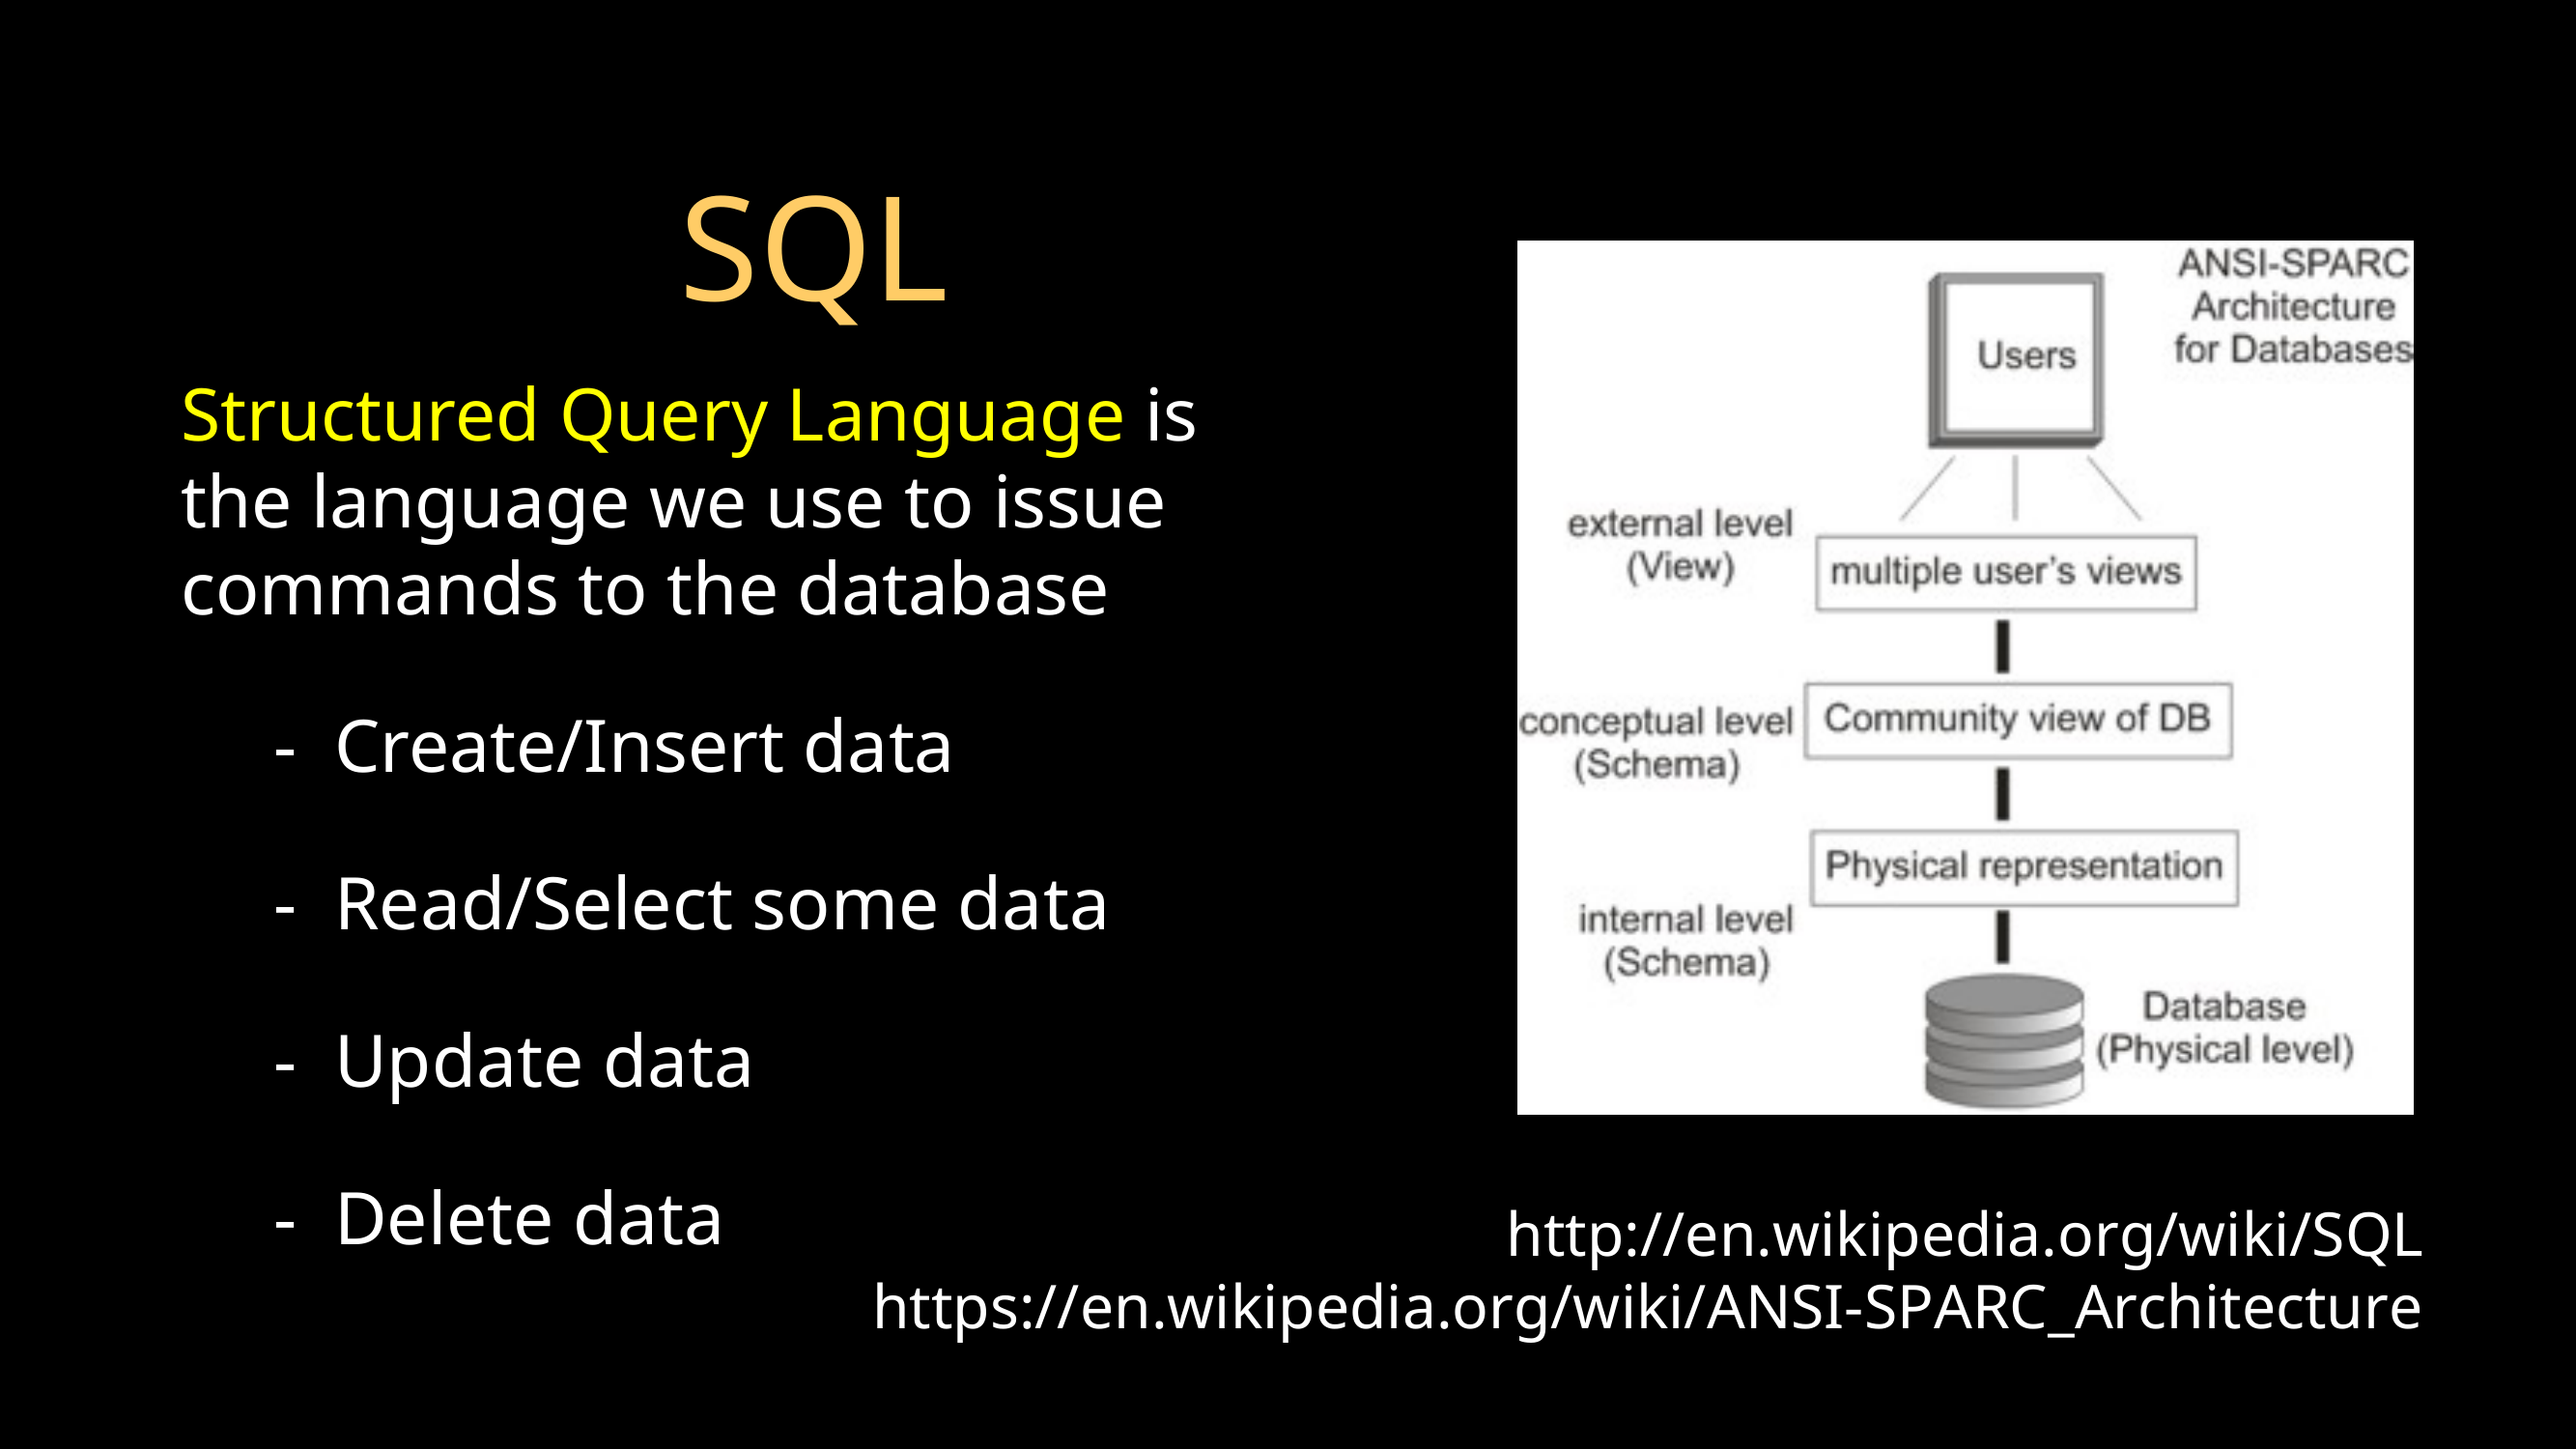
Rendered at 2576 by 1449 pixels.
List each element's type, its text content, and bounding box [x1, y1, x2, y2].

picture [1517, 241, 2414, 1115]
title SQL [188, 60, 1439, 425]
list Structured Query Language is the language we use to issue commands to the database - Create/Insert data - Read/Select some data - Update data - Delete data [140, 362, 1270, 1266]
text_box http://en.wikipedia.org/wiki/SQL https://en.wikipedia.org/wiki/ANSI-SPARC_Architecture [660, 1196, 2425, 1342]
